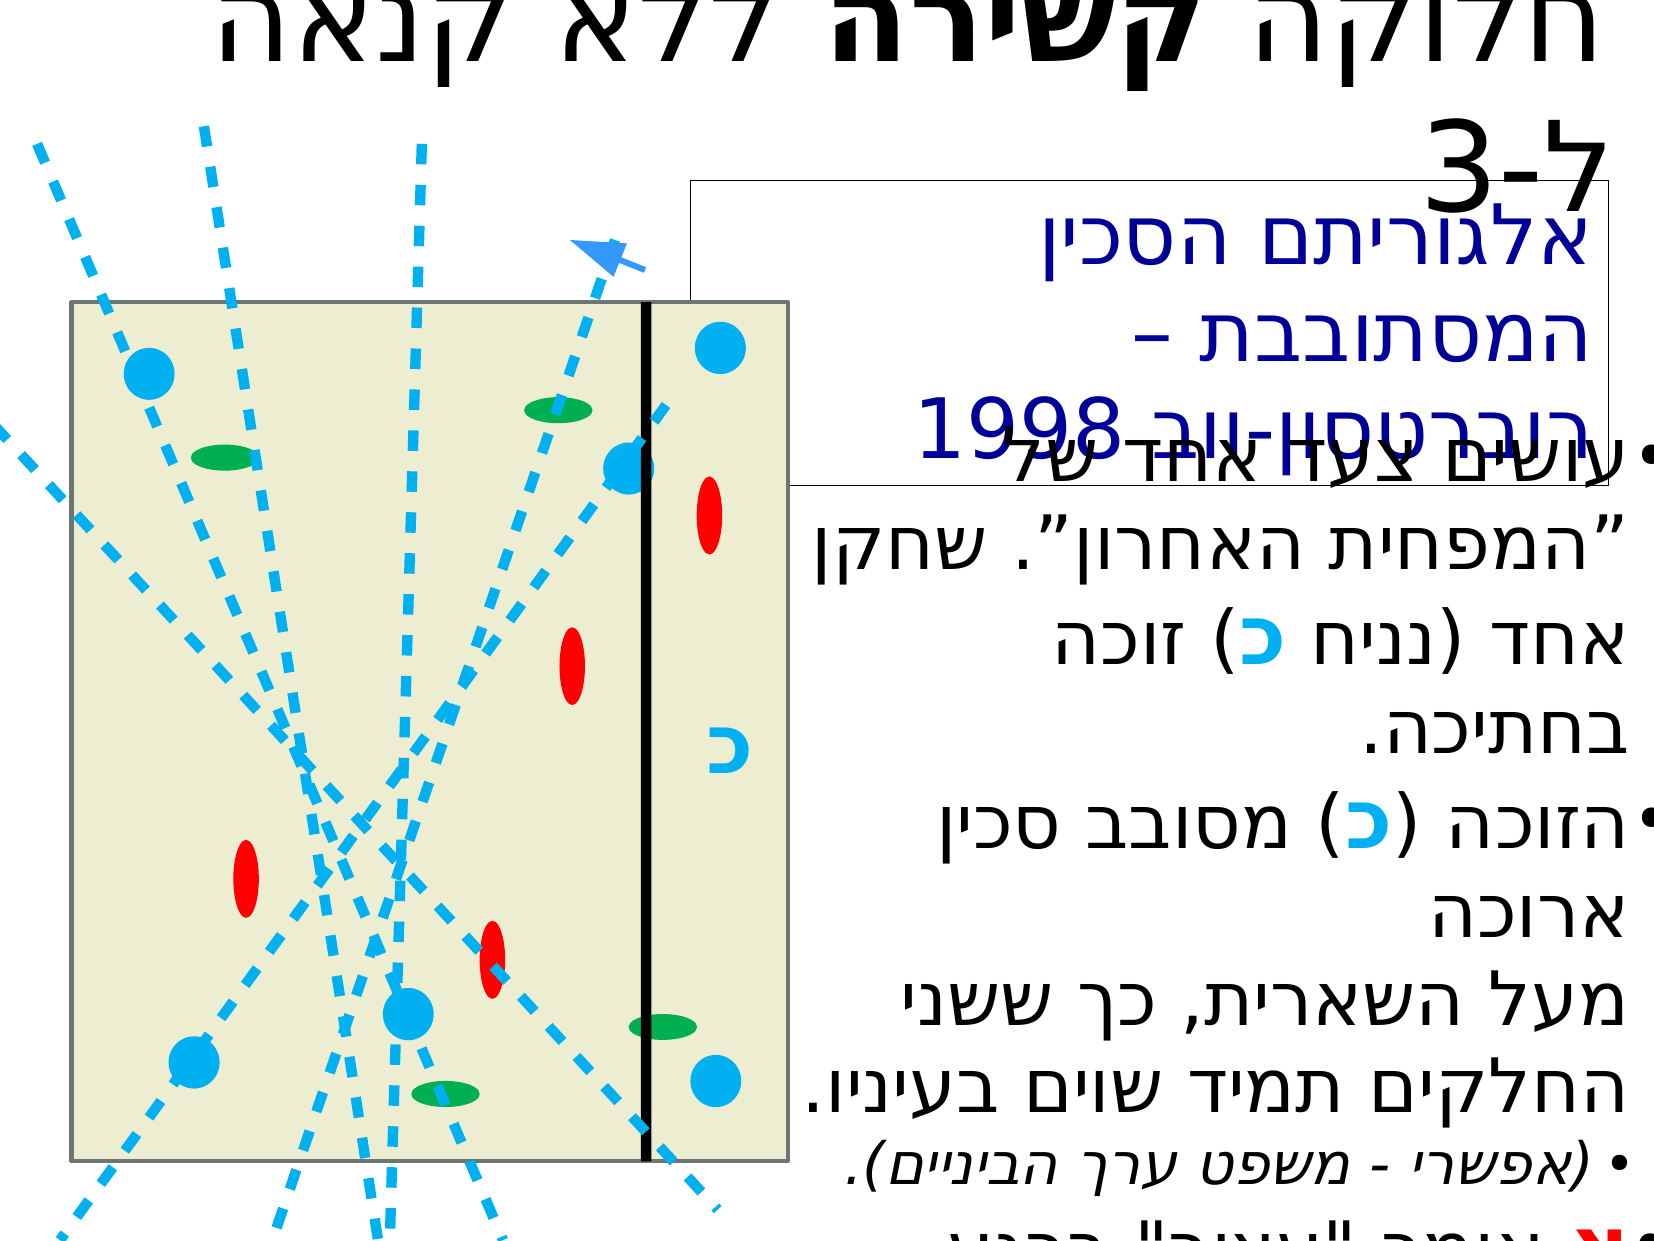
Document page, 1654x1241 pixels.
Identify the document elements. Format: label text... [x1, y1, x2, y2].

text_box עושים צעד אחד של ”המפחית האחרון”. שחקן אחד (נניח כ) זוכה בחתיכה. הזוכה (כ) מסובב סכין ארוכה מעל השארית, כך ששני החלקים תמיד שוים בעיניו. (אפשרי - משפט ערך הביניים). א אומר "עצור" ברגע ששני החלקים שוים בעיניו. (תמיד יקרה - משפט ערך הביניים). [765, 405, 1654, 1241]
text_box [652, 302, 788, 1162]
text_box אלגוריתם הסכין המסתובבת – רוברטסון-ווב 1998 [690, 180, 1609, 379]
title חלוקה קשירה ללא קנאה ל-3 [30, 7, 1654, 166]
text_box כ [691, 692, 769, 800]
text_box [71, 302, 640, 1162]
